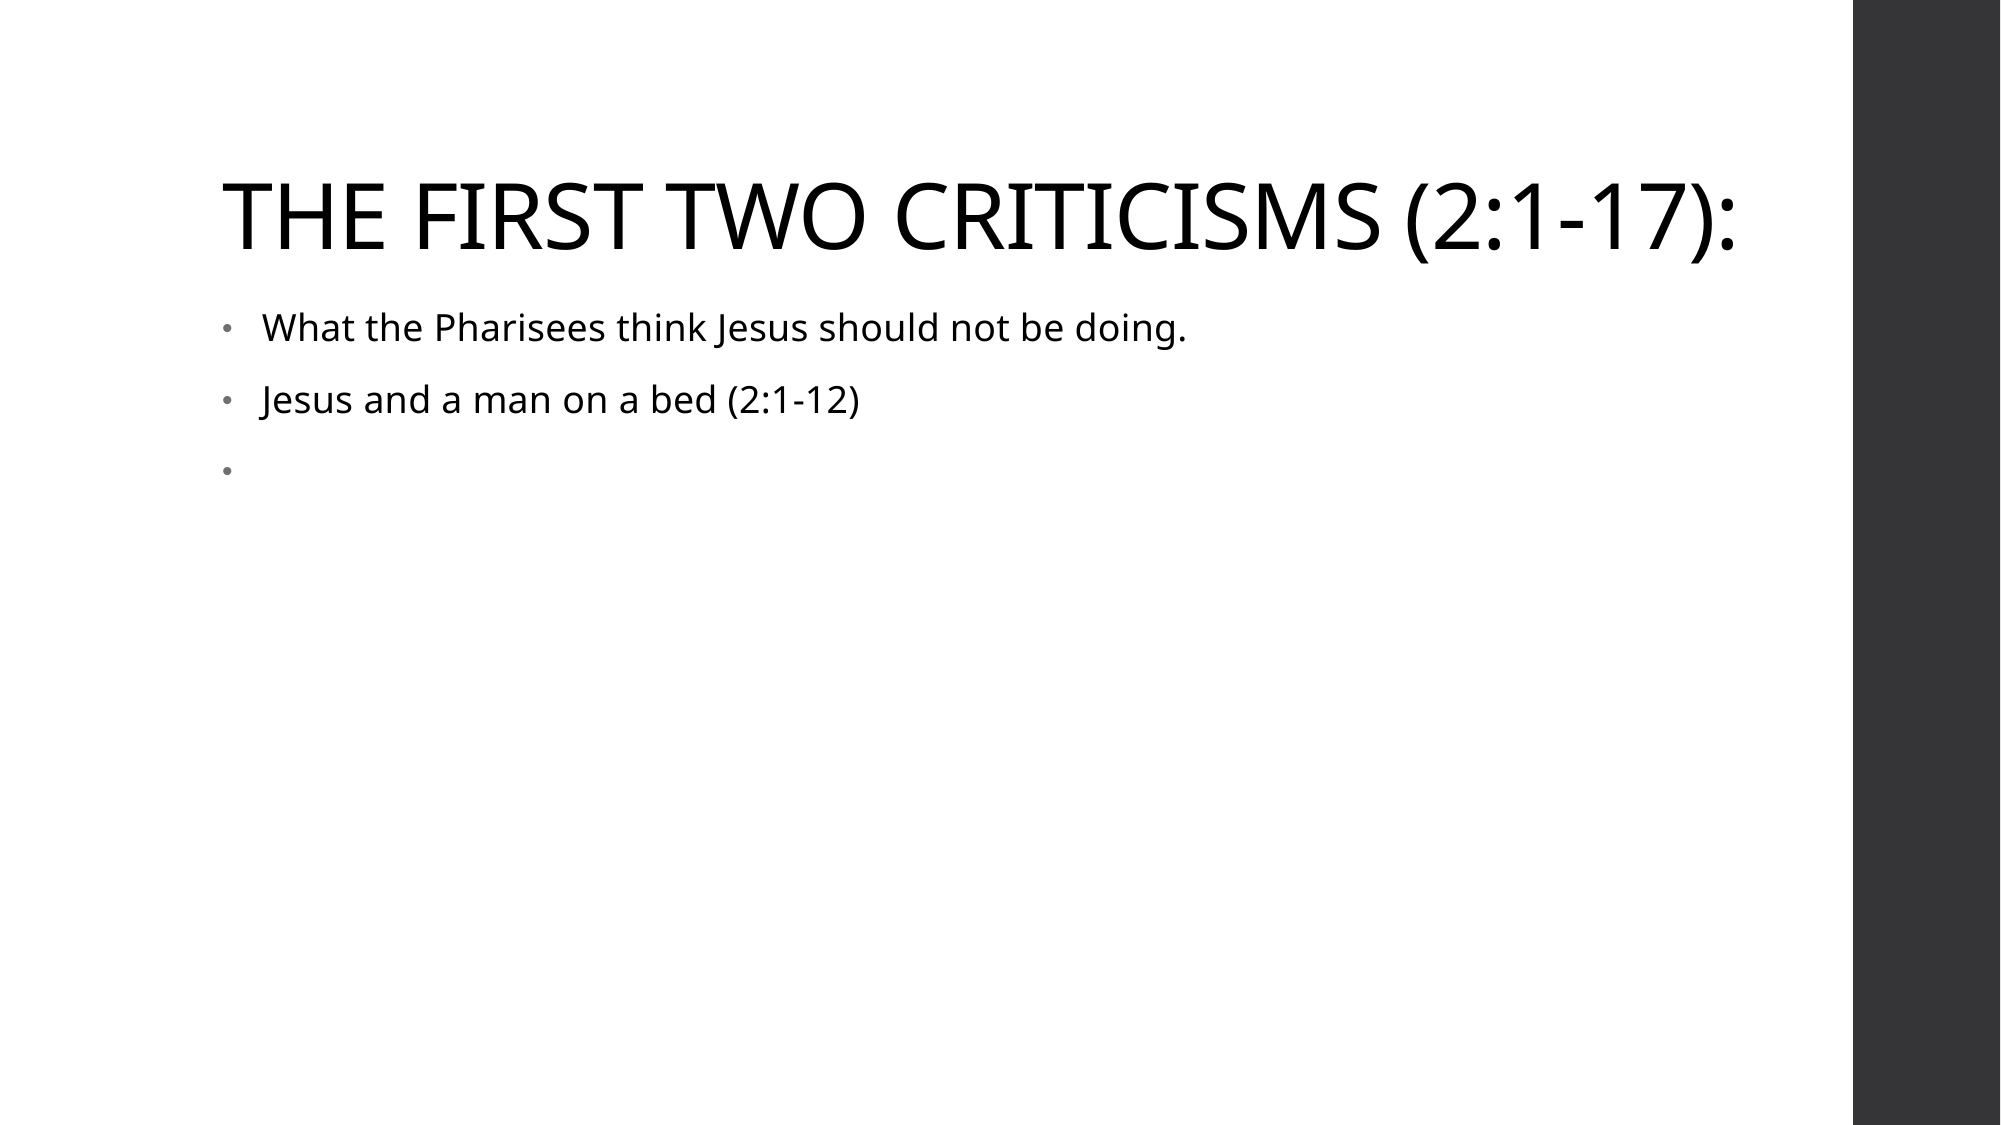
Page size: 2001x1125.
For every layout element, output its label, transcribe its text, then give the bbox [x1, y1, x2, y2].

list What the Pharisees think Jesus should not be doing. Jesus and a man on a bed (2:1-12) [206, 299, 1617, 1014]
title THE FIRST TWO CRITICISMS (2:1-17): [206, 60, 1797, 278]
